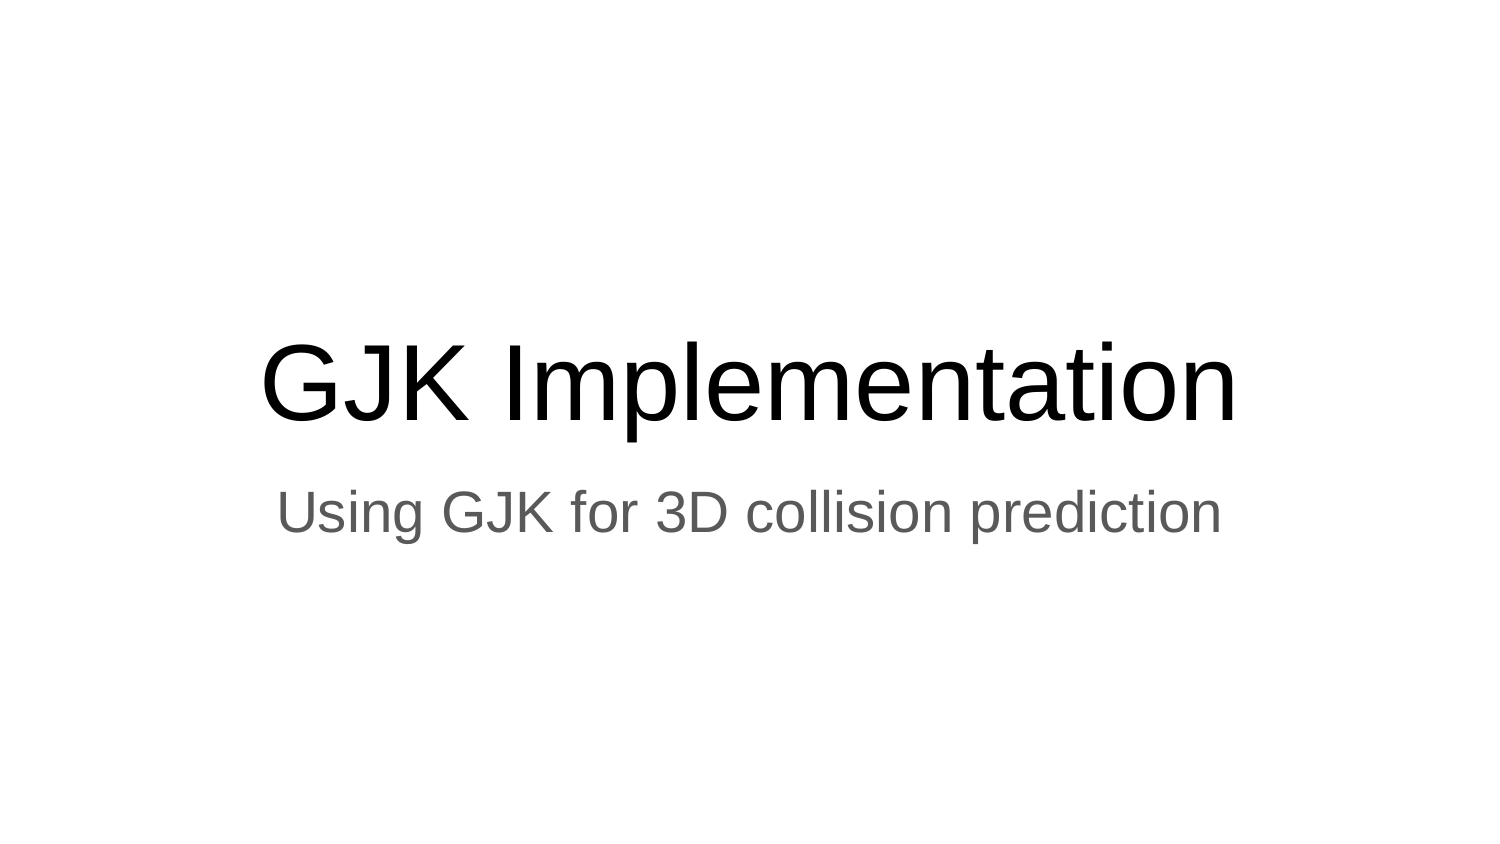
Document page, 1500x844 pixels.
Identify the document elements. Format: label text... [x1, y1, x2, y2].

subtitle Using GJK for 3D collision prediction [51, 464, 1449, 595]
title GJK Implementation [51, 122, 1449, 459]
